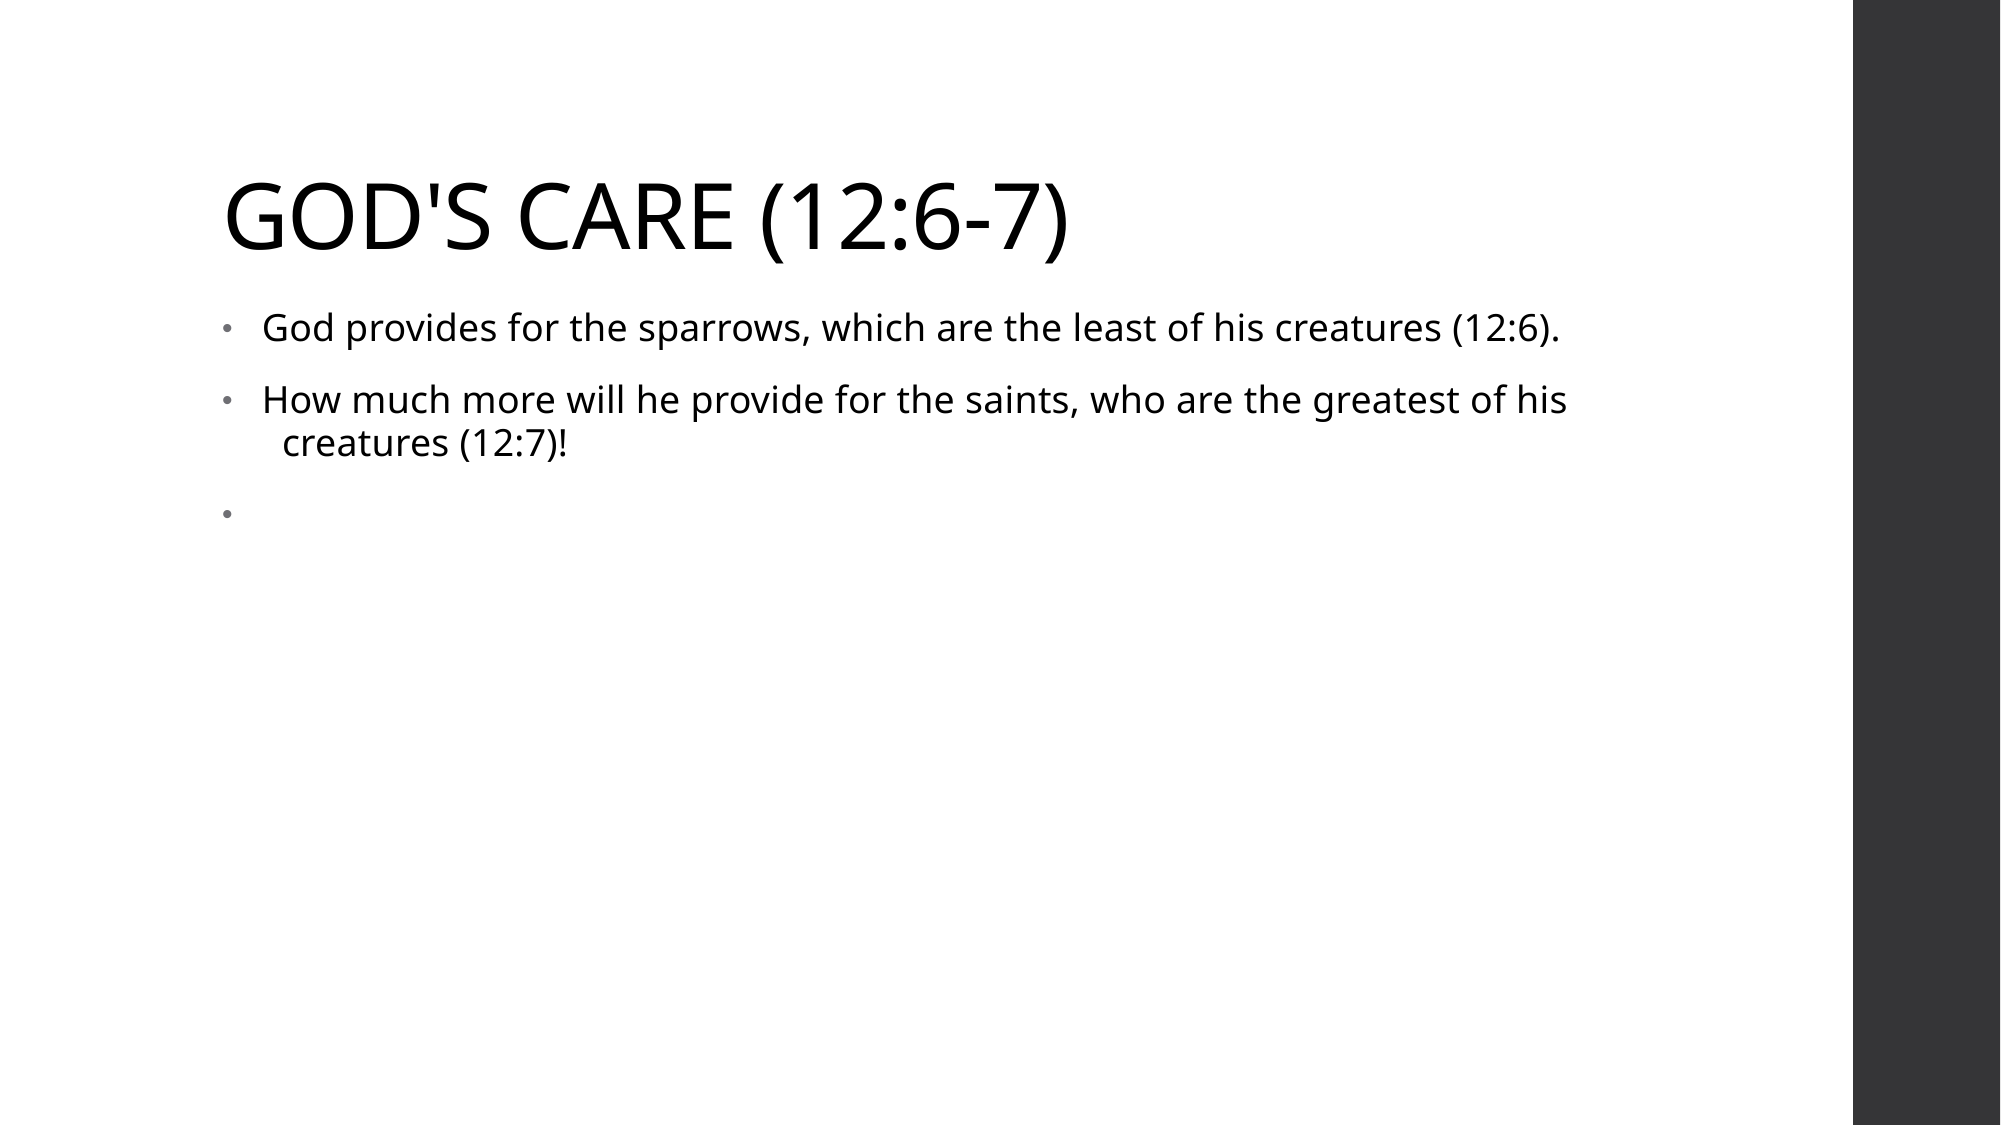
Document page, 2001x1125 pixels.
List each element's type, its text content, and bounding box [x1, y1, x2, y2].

list God provides for the sparrows, which are the least of his creatures (12:6). How much more will he provide for the saints, who are the greatest of his creatures (12:7)! [206, 299, 1617, 1014]
title GOD'S CARE (12:6-7) [206, 60, 1797, 278]
